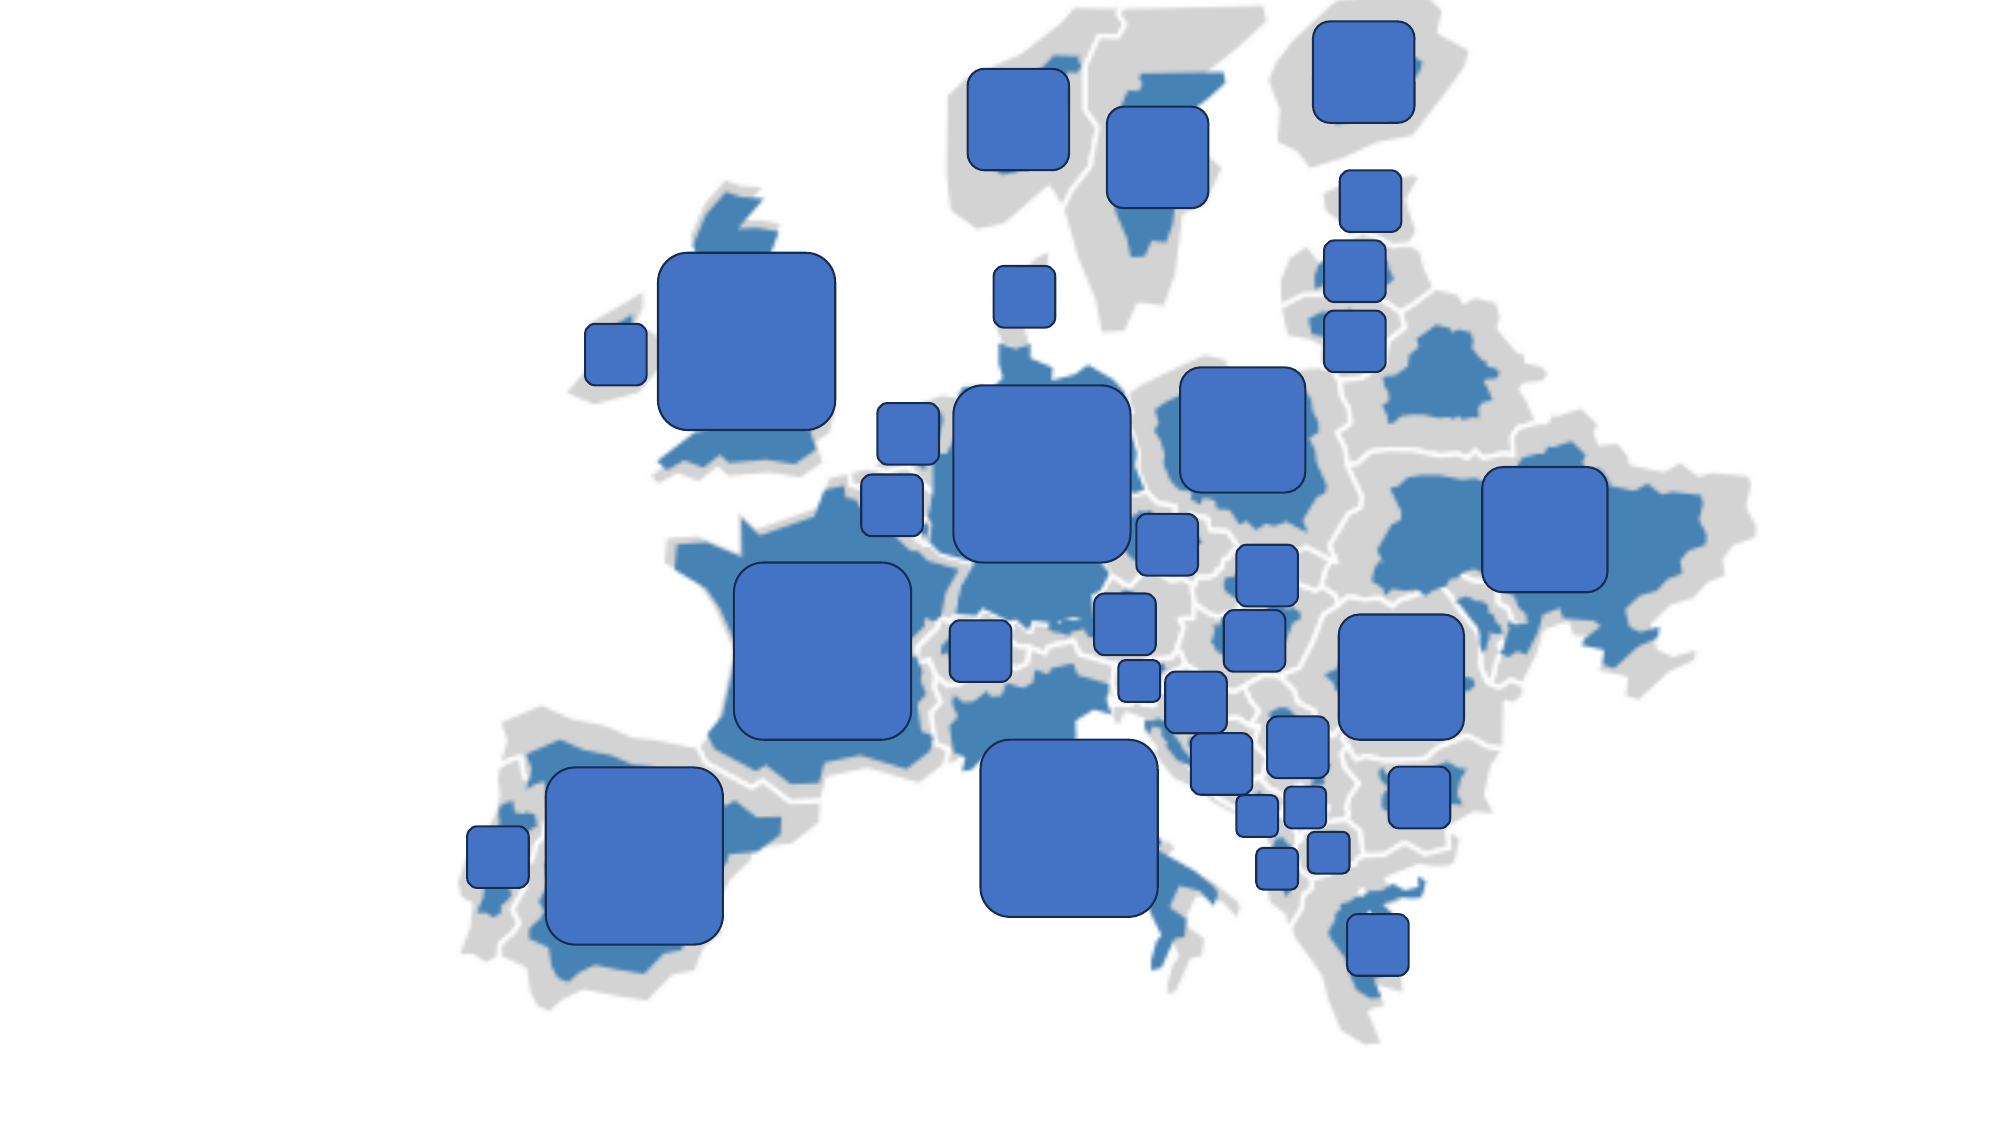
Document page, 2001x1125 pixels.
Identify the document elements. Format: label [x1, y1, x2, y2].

text_box [733, 562, 912, 740]
text_box [1324, 310, 1386, 373]
text_box [861, 474, 923, 537]
text_box [1347, 914, 1409, 976]
text_box [1180, 367, 1306, 493]
text_box [1339, 170, 1402, 232]
text_box [585, 323, 647, 386]
text_box [1118, 660, 1161, 702]
text_box [1267, 716, 1329, 779]
text_box [1165, 671, 1279, 837]
text_box [1106, 106, 1209, 209]
text_box [1236, 544, 1298, 607]
text_box [1307, 831, 1350, 874]
text_box [467, 826, 529, 888]
text_box [1482, 467, 1608, 593]
text_box [953, 385, 1131, 563]
text_box [1313, 21, 1415, 123]
text_box [877, 403, 939, 465]
text_box [1094, 593, 1156, 656]
text_box [1388, 766, 1451, 829]
text_box [1223, 610, 1286, 672]
text_box [1324, 240, 1386, 303]
text_box [1136, 513, 1198, 576]
text_box [980, 739, 1158, 917]
text_box [1256, 847, 1299, 890]
text_box [545, 767, 723, 945]
text_box [1338, 614, 1464, 740]
text_box [1284, 786, 1327, 829]
text_box [993, 265, 1056, 328]
text_box [967, 68, 1070, 171]
text_box [657, 252, 836, 430]
text_box [949, 620, 1012, 682]
picture [306, 0, 1832, 1125]
